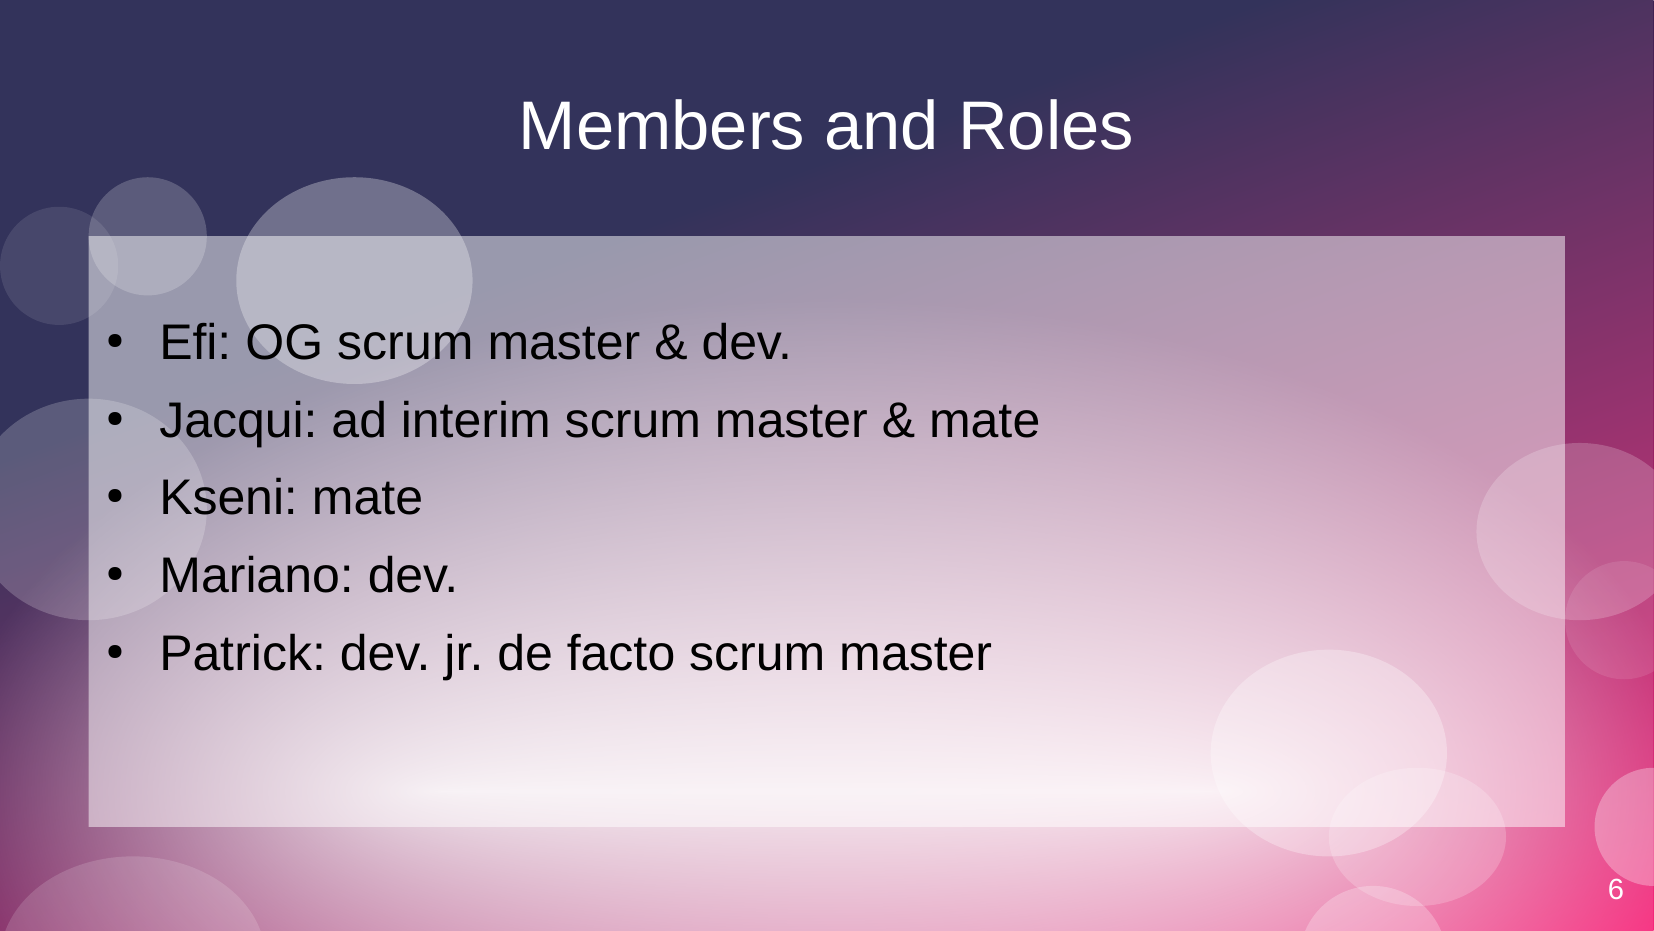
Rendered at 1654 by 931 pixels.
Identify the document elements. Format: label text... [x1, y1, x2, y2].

title Members and Roles [88, 44, 1565, 207]
list Efi: OG scrum master & dev. Jacqui: ad interim scrum master & mate Kseni: mate Mariano: dev. Patrick: dev. jr. de facto scrum master [88, 236, 1565, 827]
